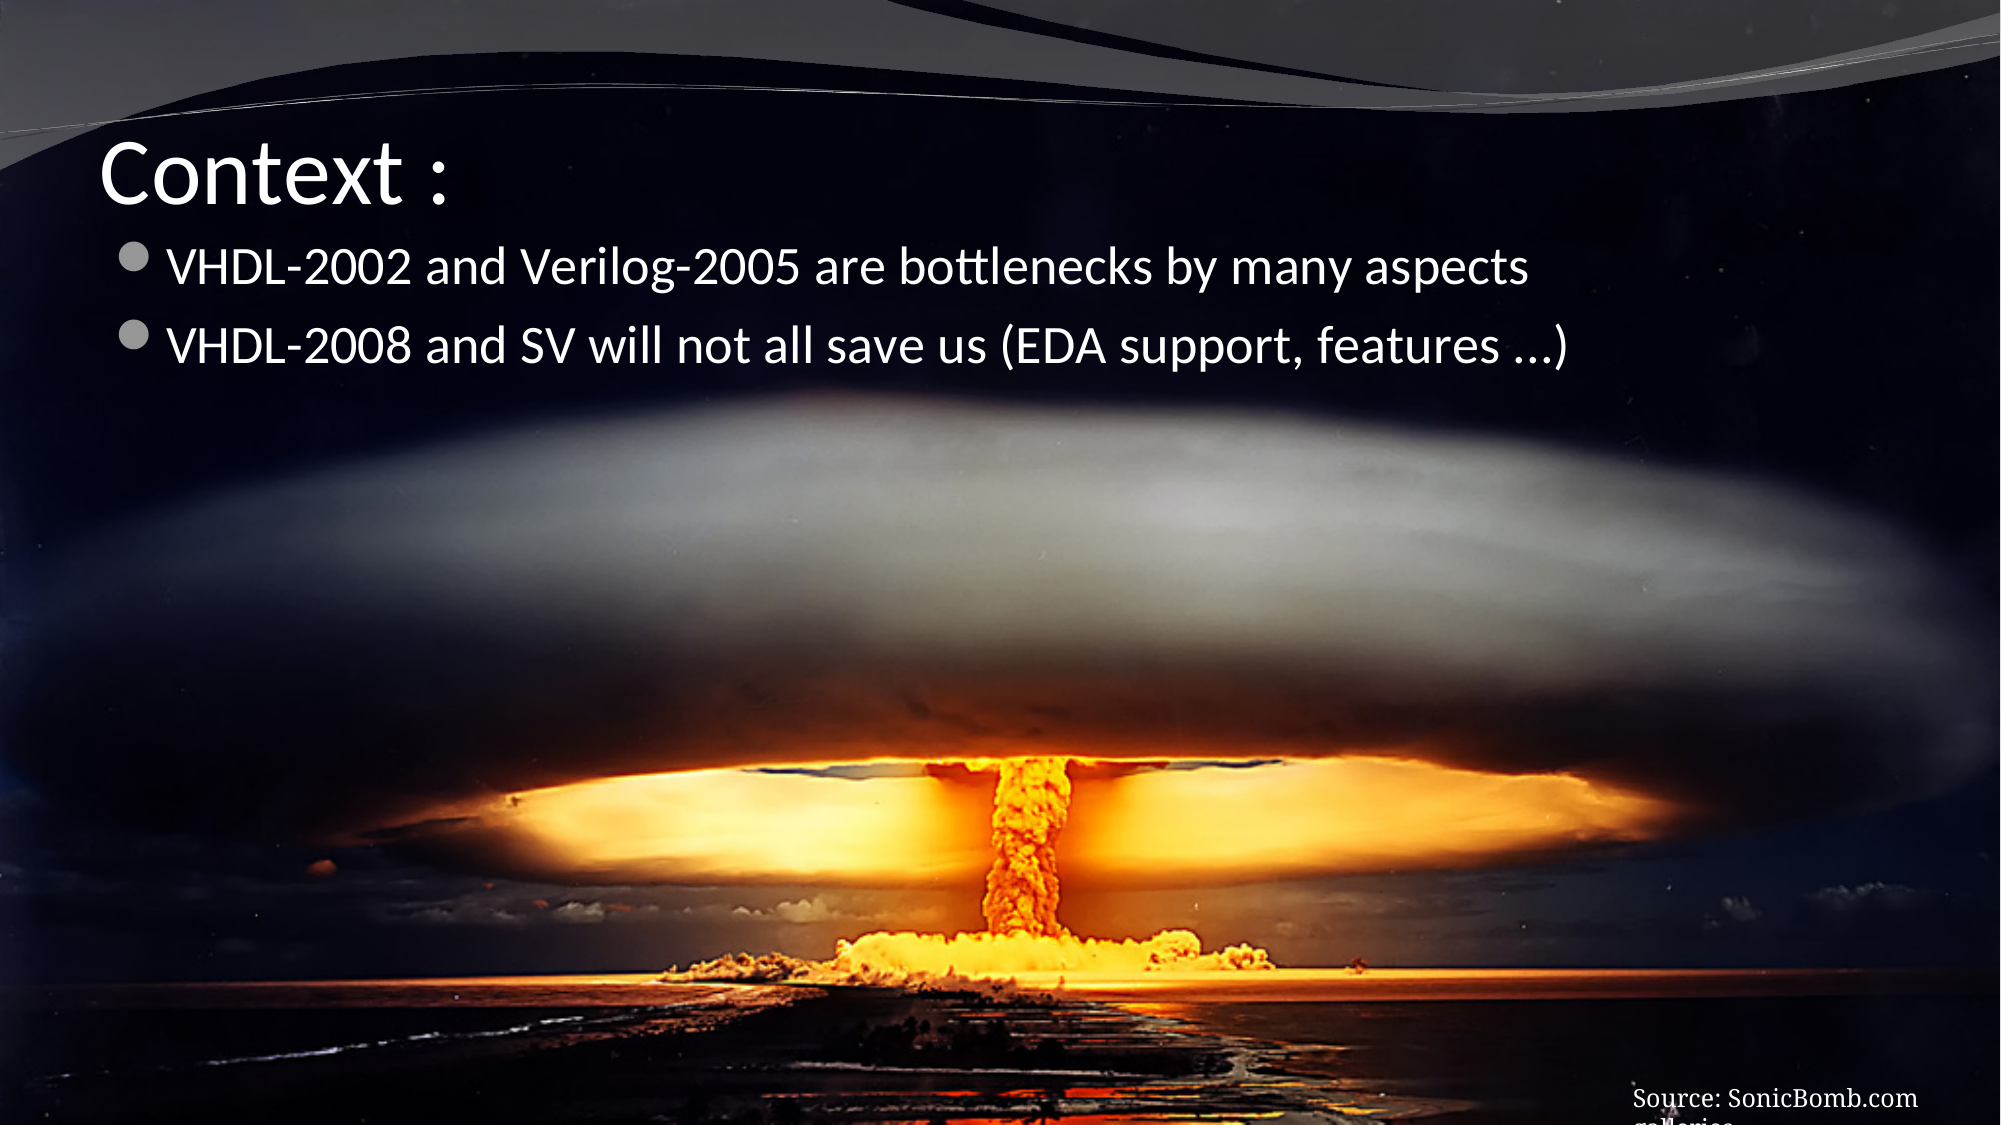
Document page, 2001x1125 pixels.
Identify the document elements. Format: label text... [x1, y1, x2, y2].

title Context : [99, 36, 1901, 225]
text_box Source: SonicBomb.com galleries [1618, 1074, 2001, 1125]
list VHDL-2002 and Verilog-2005 are bottlenecks by many aspects VHDL-2008 and SV will not all save us (EDA support, features ...) [99, 225, 1901, 943]
picture [0, 0, 2001, 1125]
